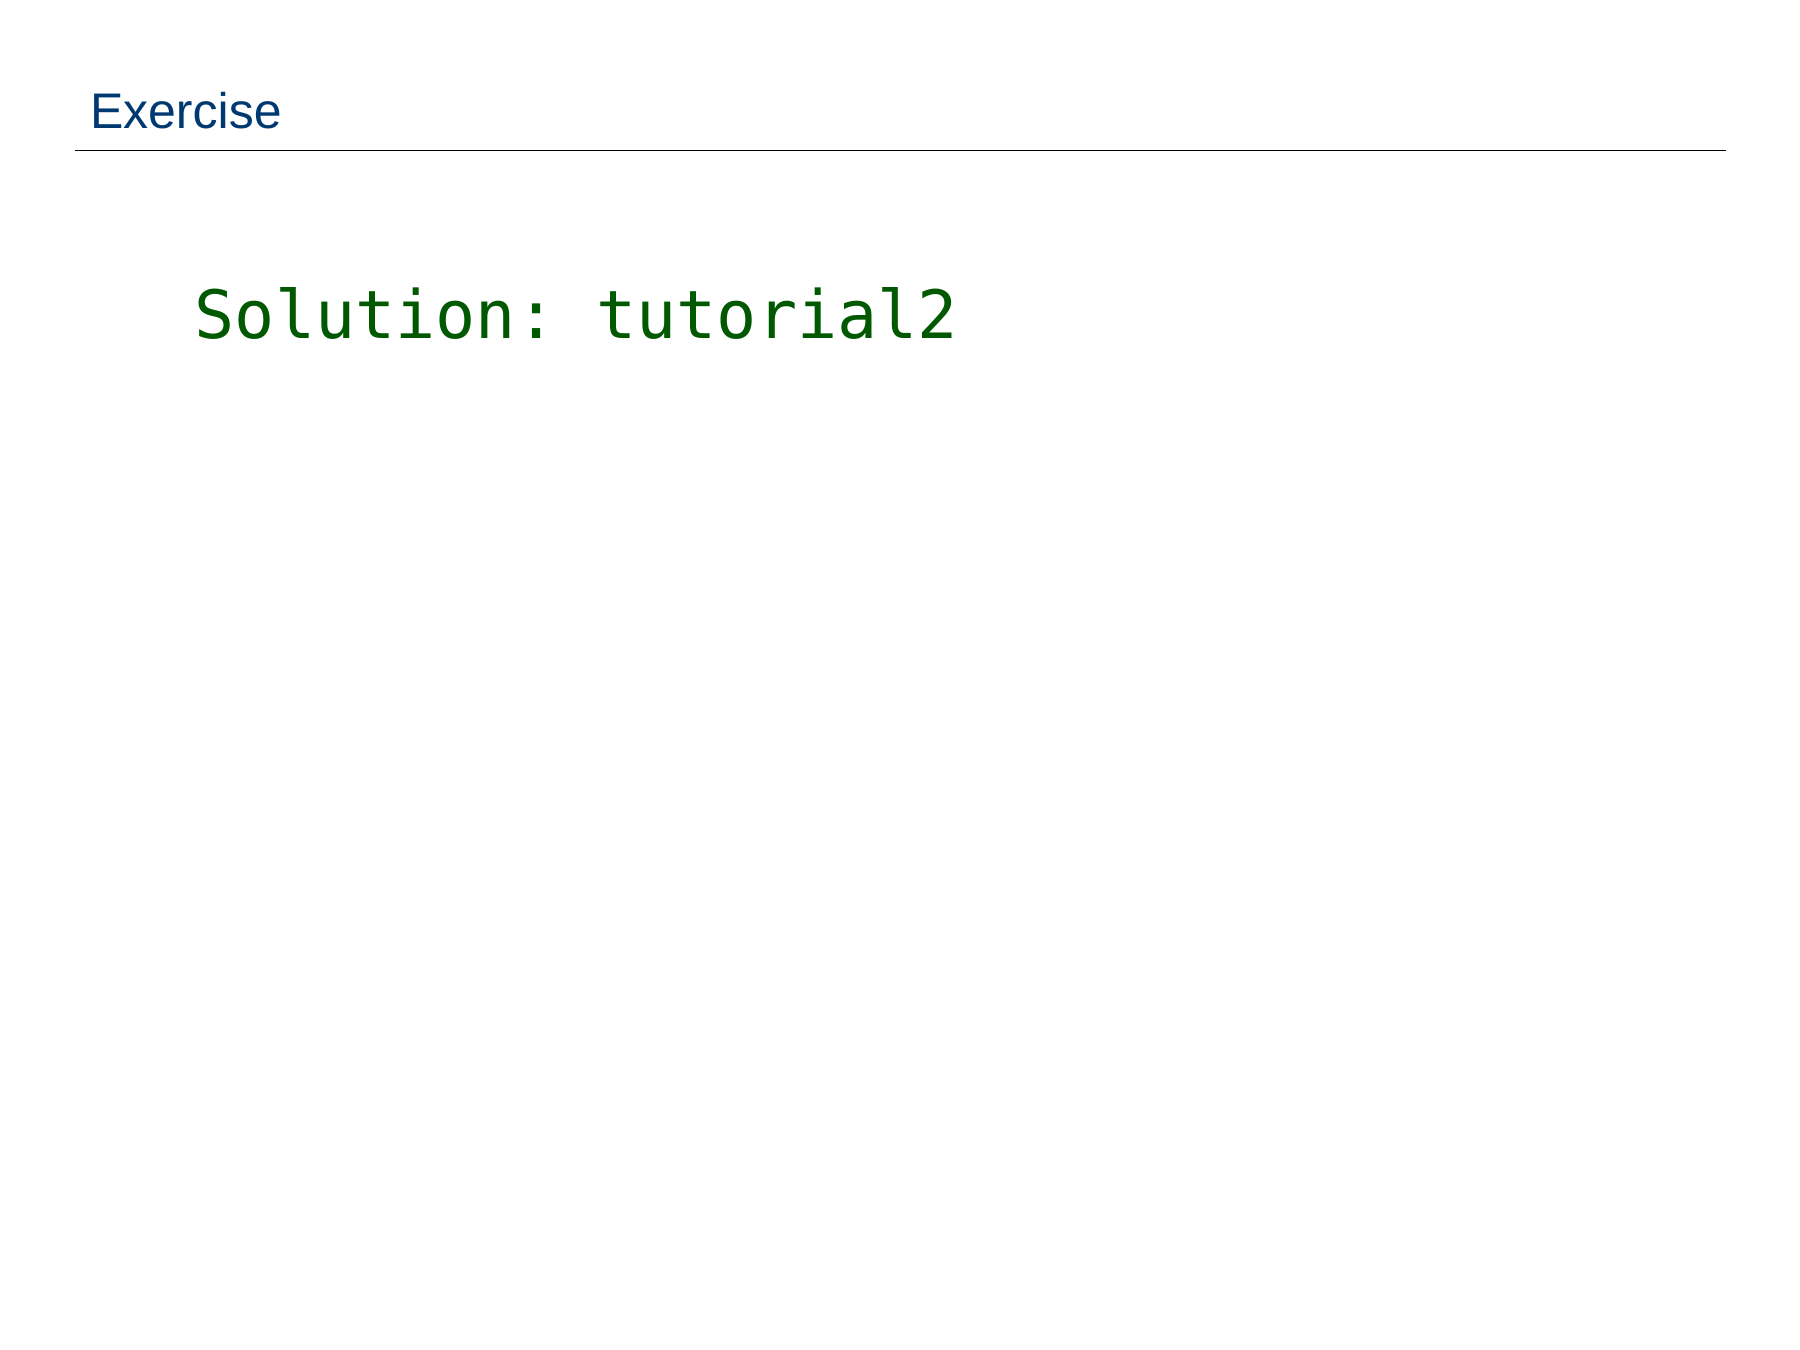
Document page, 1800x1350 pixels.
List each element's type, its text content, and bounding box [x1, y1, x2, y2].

title Exercise [90, 38, 1710, 147]
text_box Solution: tutorial2 [179, 269, 1426, 362]
